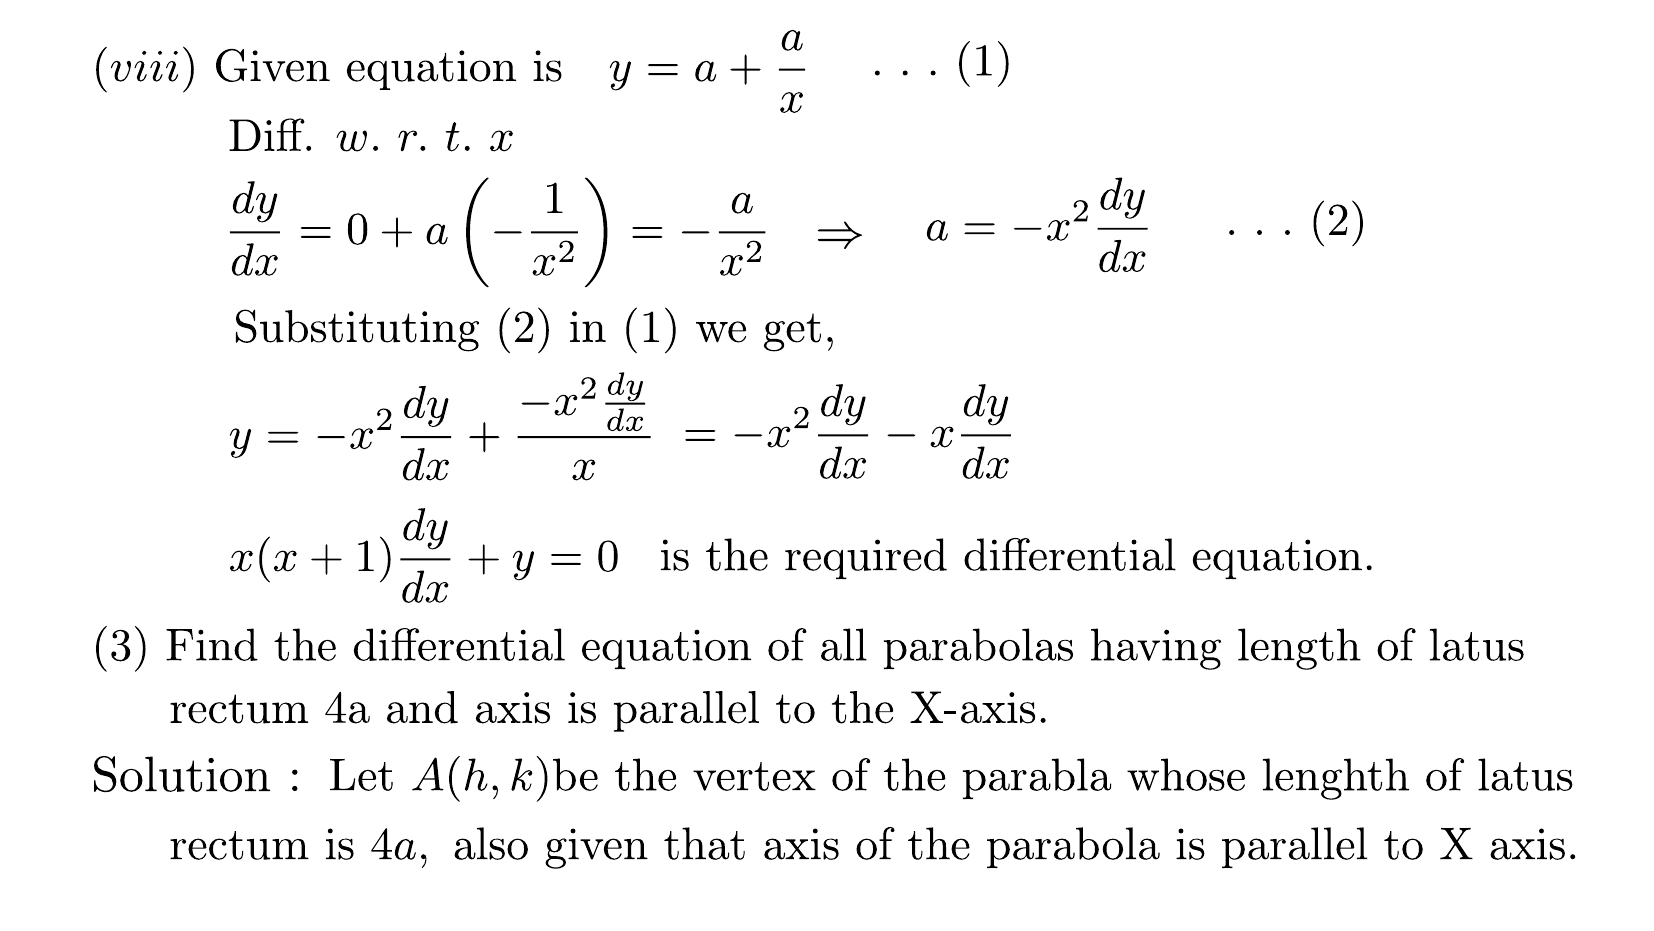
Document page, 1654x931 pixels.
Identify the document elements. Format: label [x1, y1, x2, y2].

subtitle [47, 35, 1619, 875]
text_box [170, 826, 1576, 869]
text_box [1227, 200, 1363, 247]
text_box [229, 177, 766, 288]
text_box [93, 625, 1524, 672]
text_box [170, 691, 1046, 732]
text_box [229, 508, 618, 603]
text_box [873, 41, 1009, 87]
text_box [684, 384, 1011, 479]
text_box [229, 118, 513, 152]
text_box [660, 537, 1372, 580]
text_box [235, 307, 833, 354]
text_box [94, 29, 806, 113]
text_box [330, 755, 1573, 802]
text_box [93, 755, 298, 793]
text_box [229, 372, 651, 481]
text_box [817, 221, 863, 249]
text_box [926, 177, 1148, 273]
